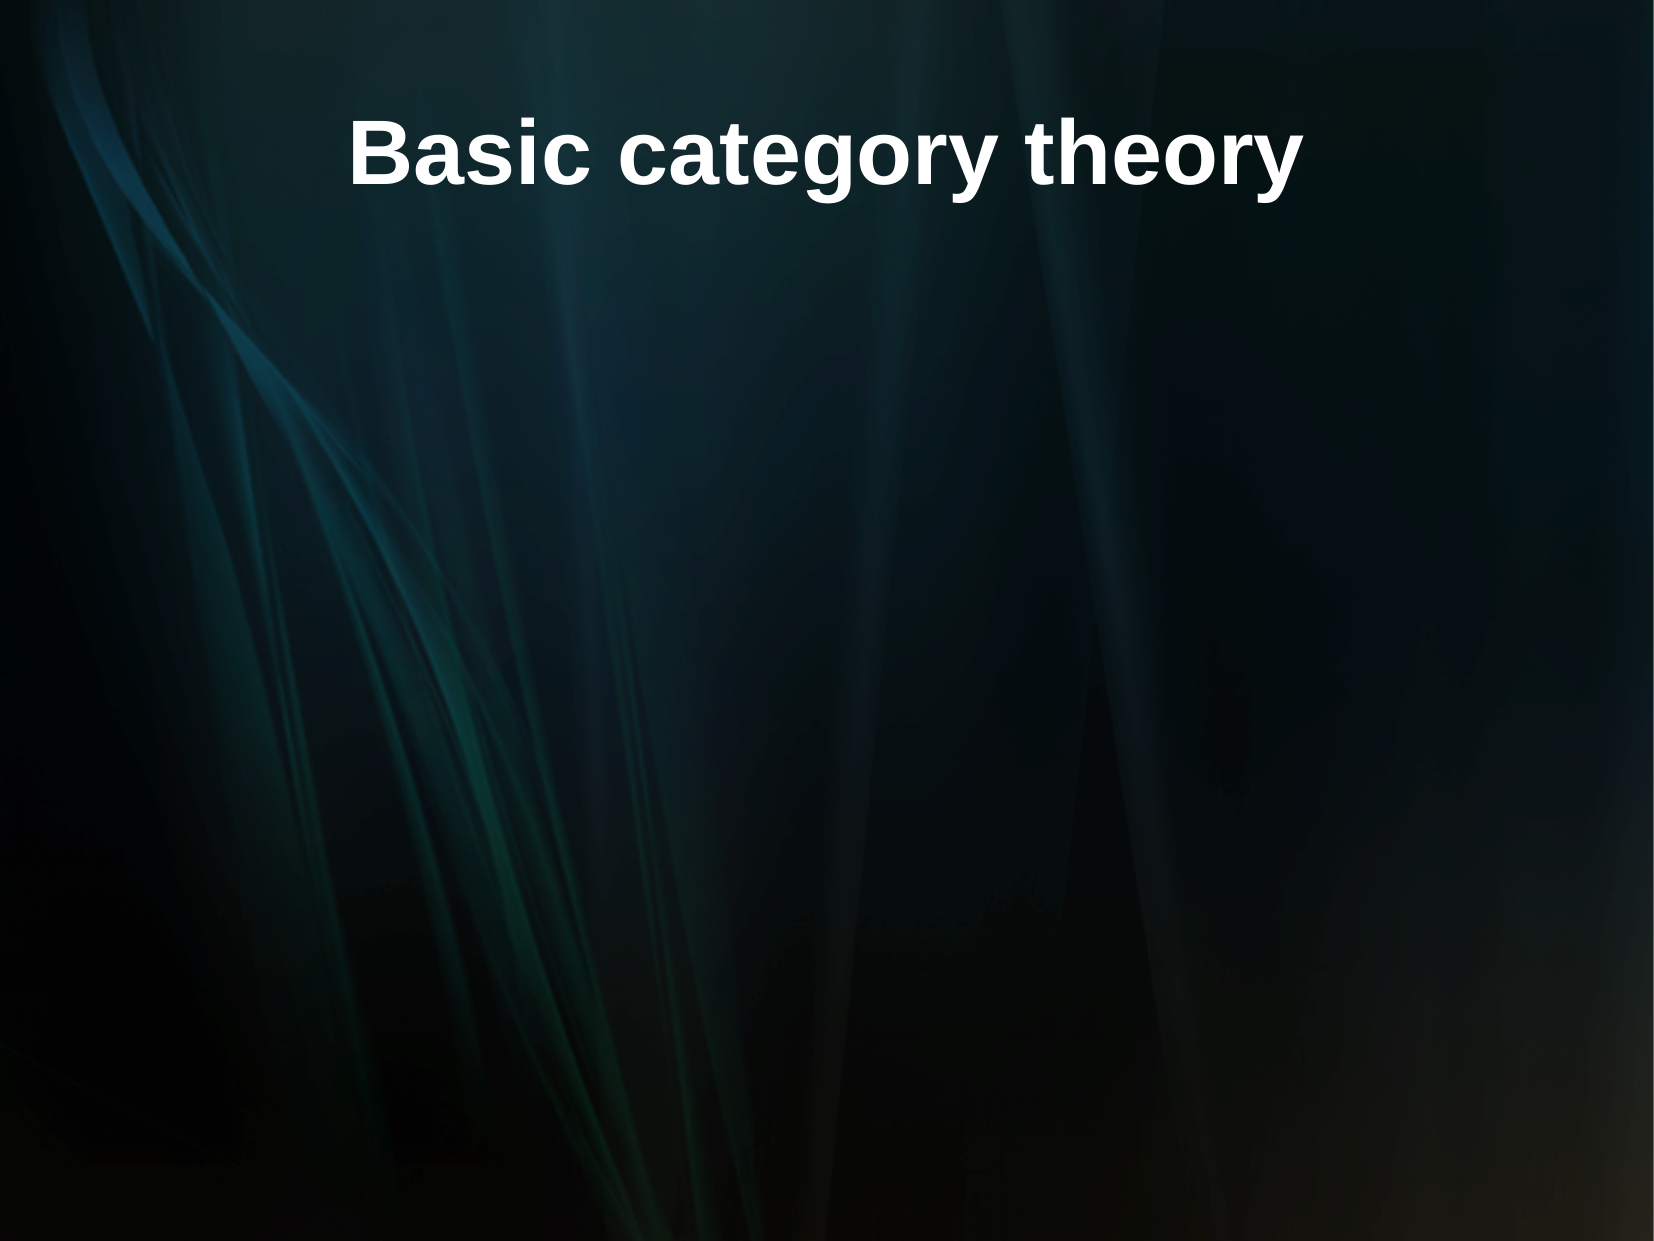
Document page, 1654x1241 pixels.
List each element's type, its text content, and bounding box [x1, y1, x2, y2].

title Basic category theory [82, 49, 1571, 257]
picture [0, 0, 1654, 1241]
